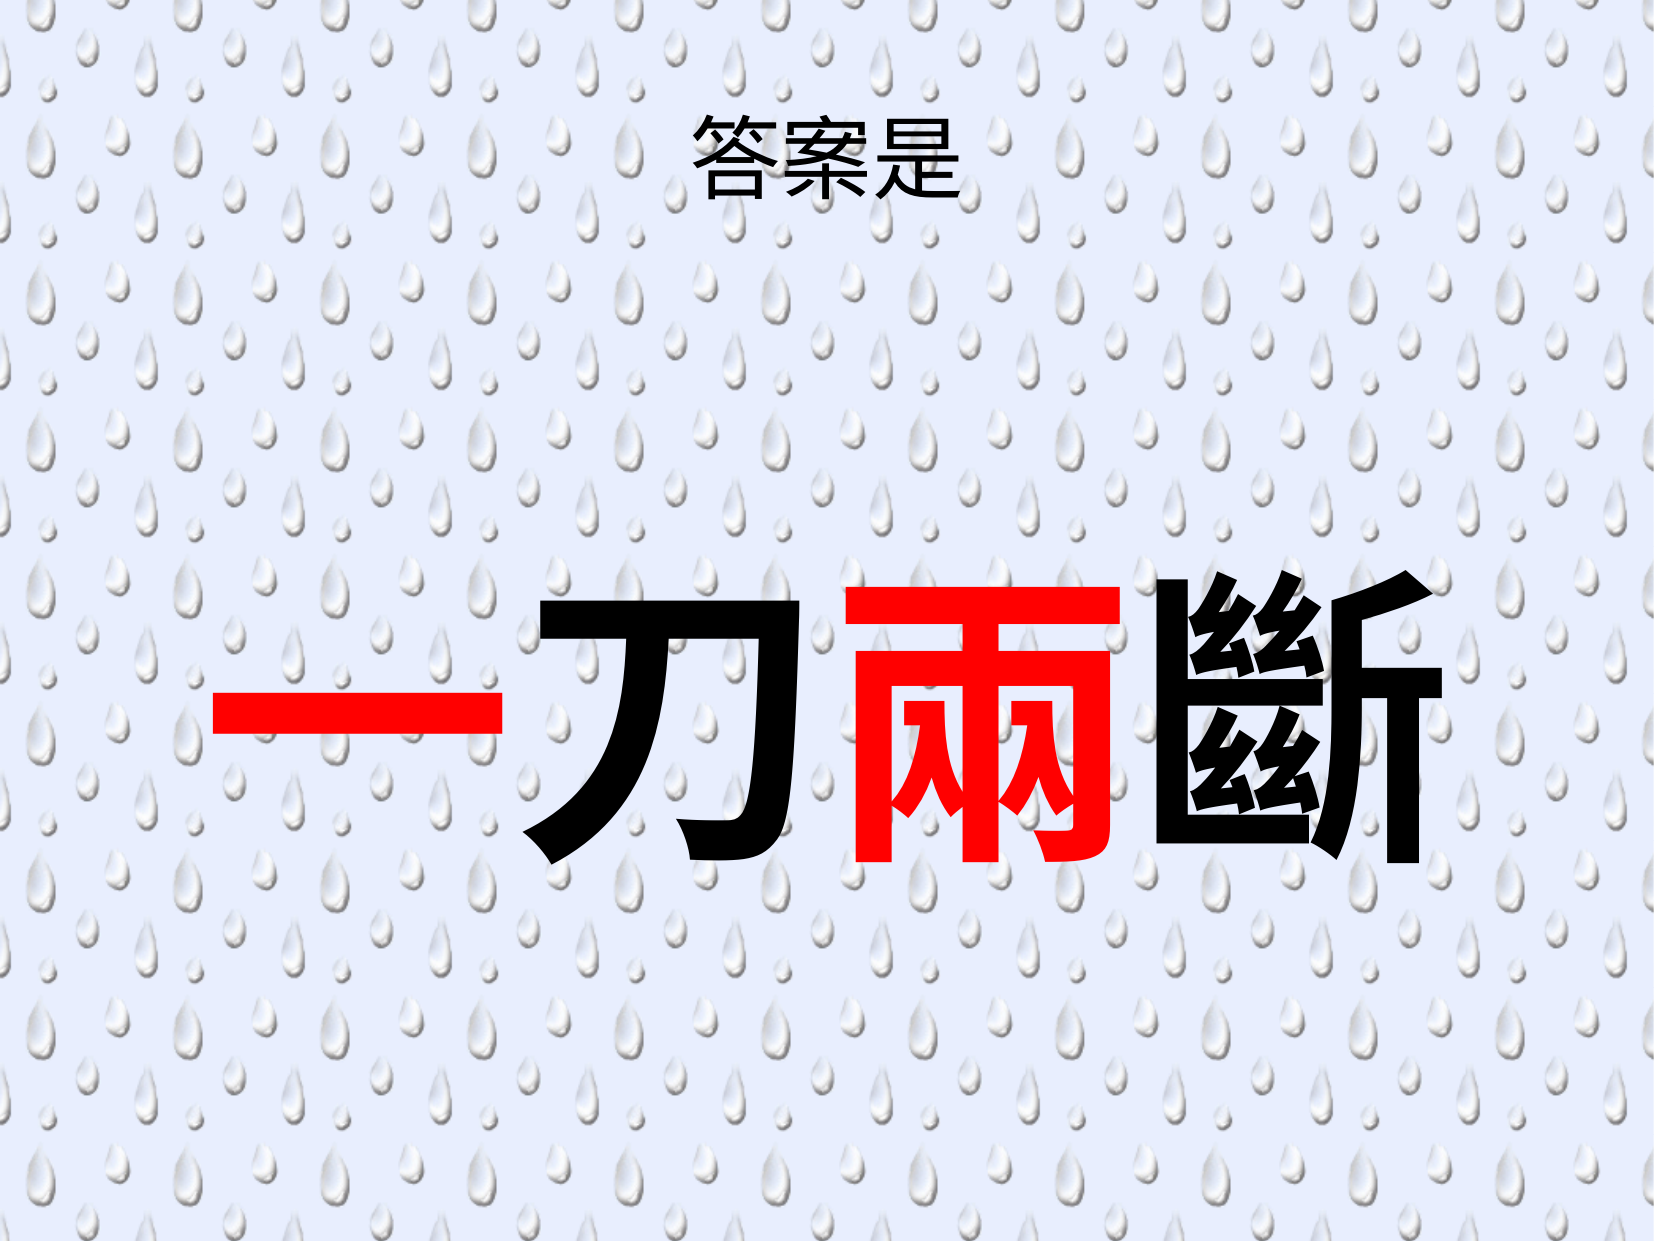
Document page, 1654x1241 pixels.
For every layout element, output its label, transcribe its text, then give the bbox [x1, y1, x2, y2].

title 答案是 [82, 49, 1571, 257]
subtitle 一刀兩斷 [82, 290, 1571, 1109]
picture [0, 0, 1654, 1241]
